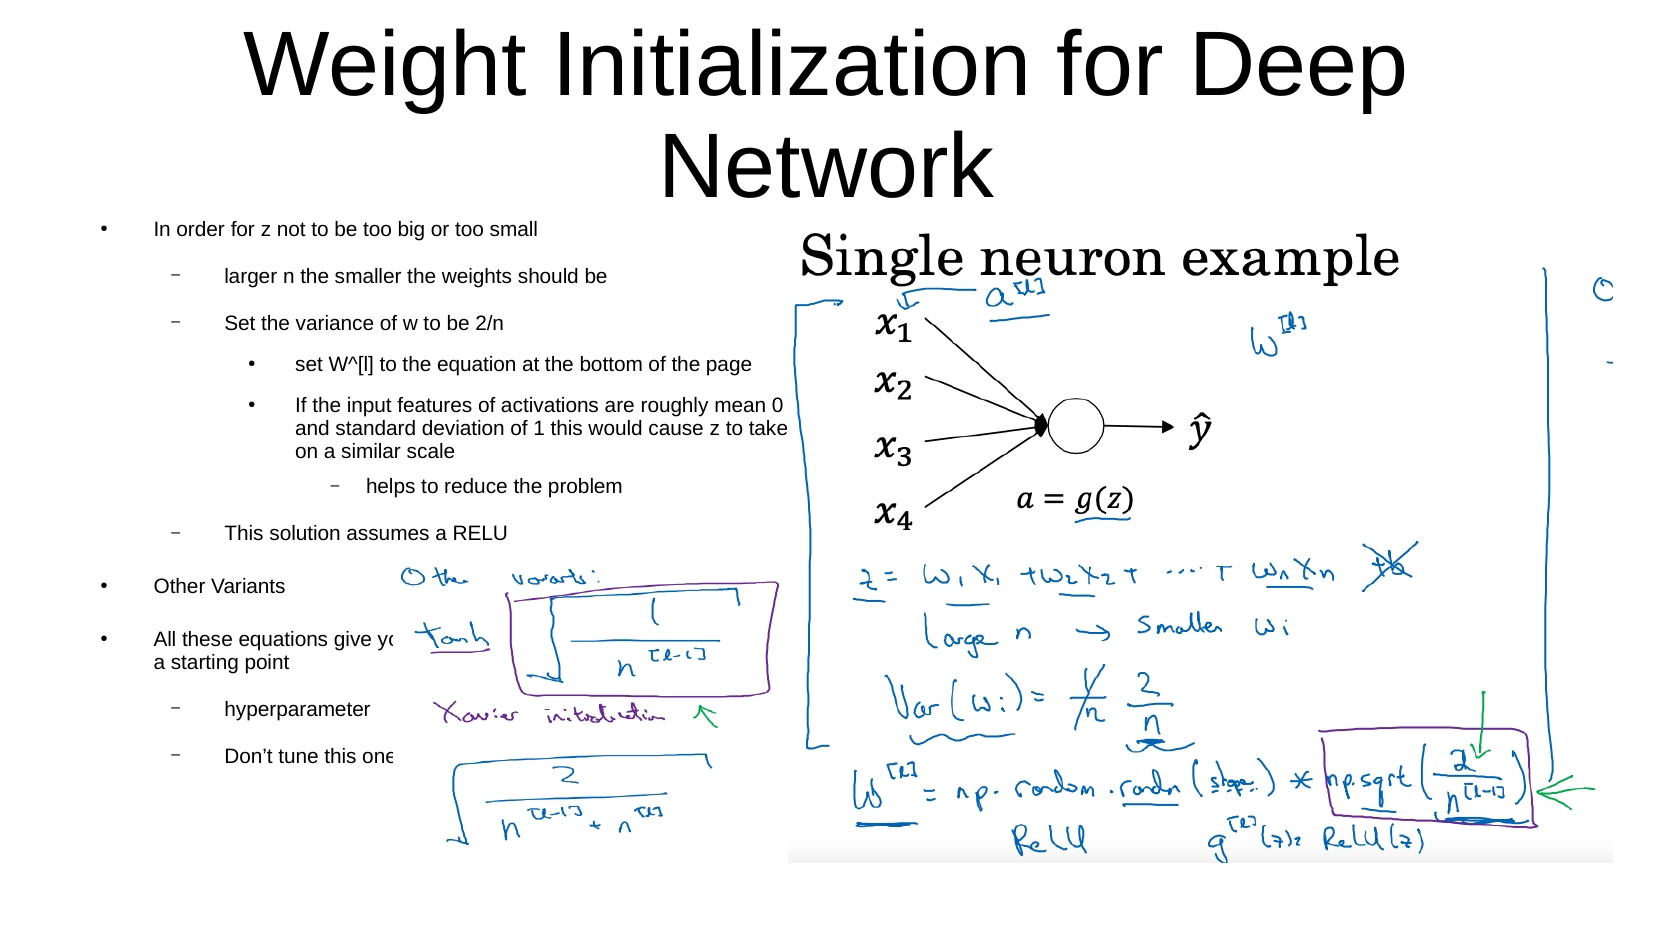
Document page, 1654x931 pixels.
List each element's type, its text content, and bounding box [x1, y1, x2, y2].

picture [393, 232, 1613, 863]
list In order for z not to be too big or too small larger n the smaller the weights should be Set the variance of w to be 2/n set W^[l] to the equation at the bottom of the page If the input features of activations are roughly mean 0 and standard deviation of 1 this would cause z to take on a similar scale helps to reduce the problem This solution assumes a RELU Other Variants All these equations give you a starting point hyperparameter Don’t tune this one first [82, 217, 1613, 901]
title Weight Initialization for Deep Network [82, 12, 1571, 217]
